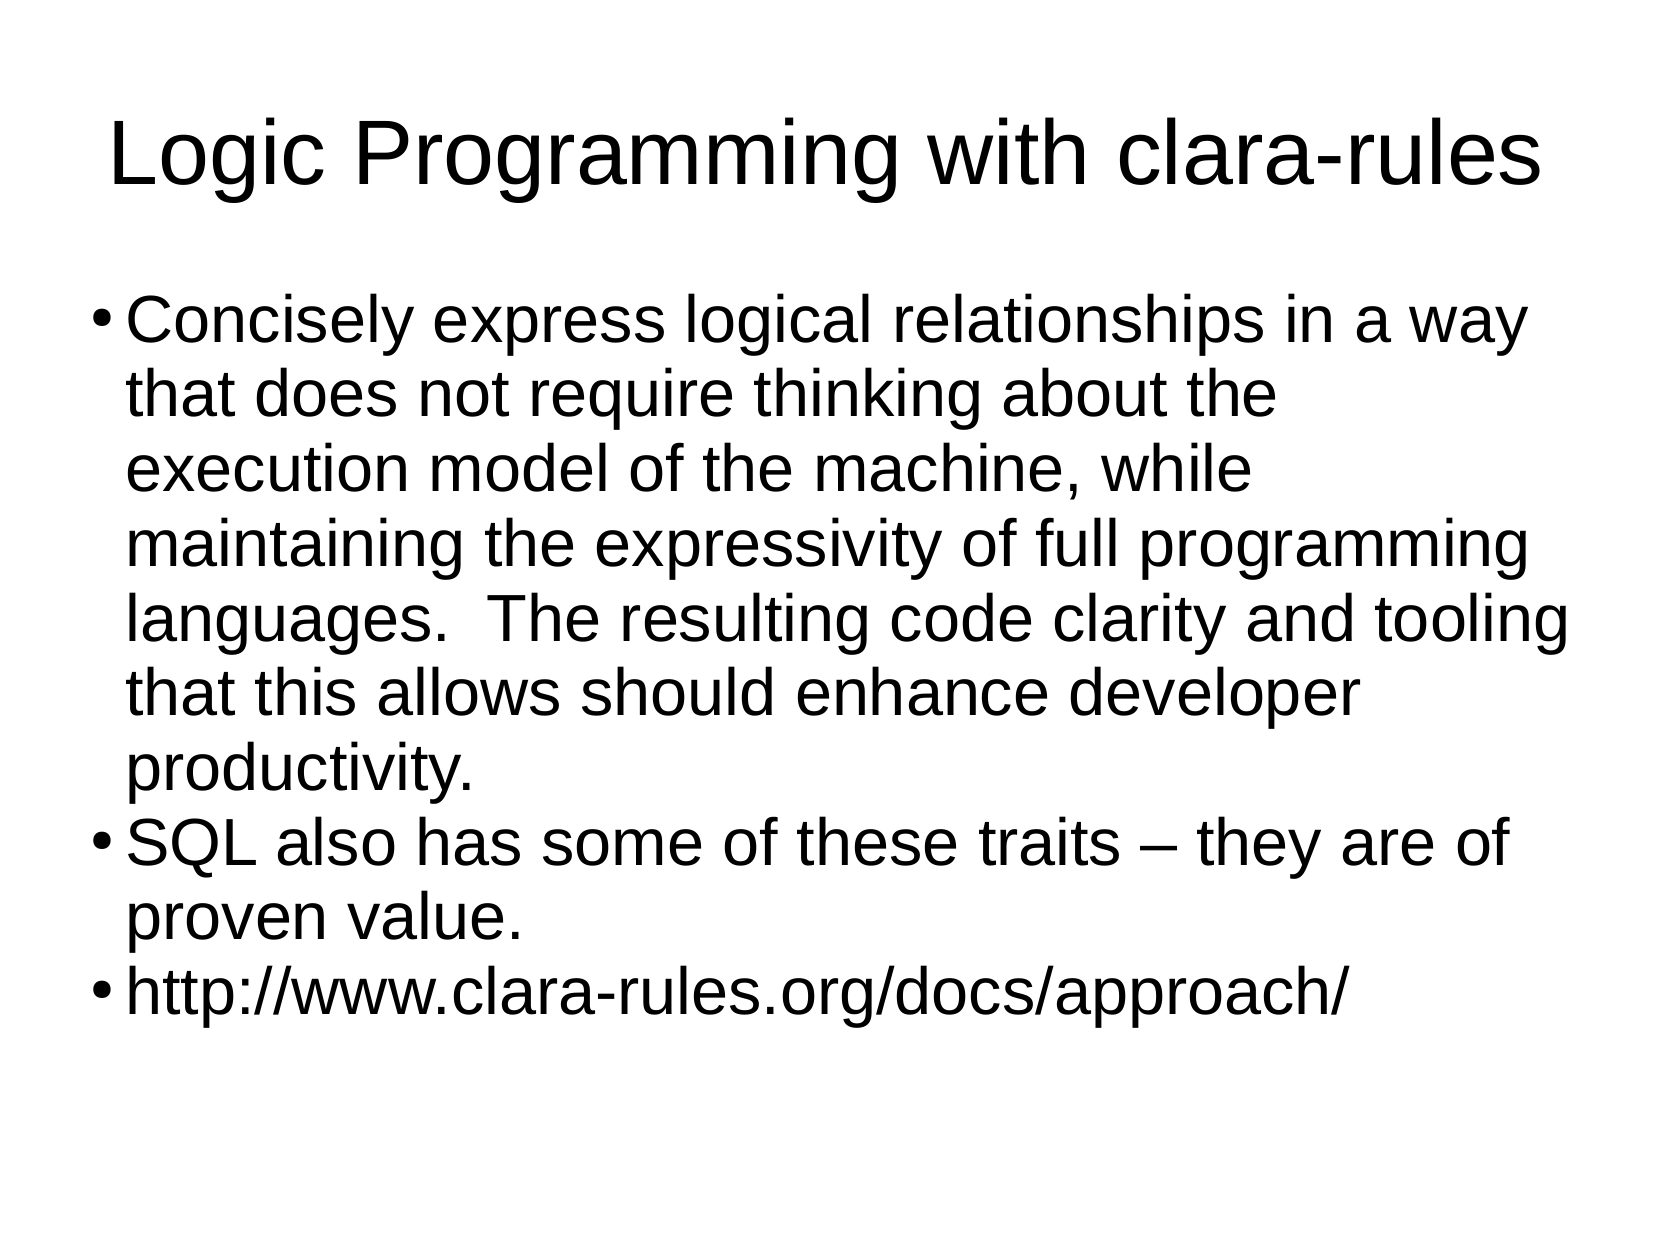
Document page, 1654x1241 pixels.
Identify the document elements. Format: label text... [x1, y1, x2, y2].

text_box Concisely express logical relationships in a way that does not require thinking about the execution model of the machine, while maintaining the expressivity of full programming languages. The resulting code clarity and tooling that this allows should enhance developer productivity. SQL also has some of these traits – they are of proven value. http://www.clara-rules.org/docs/approach/ [90, 282, 1579, 1178]
title Logic Programming with clara-rules [82, 49, 1571, 257]
